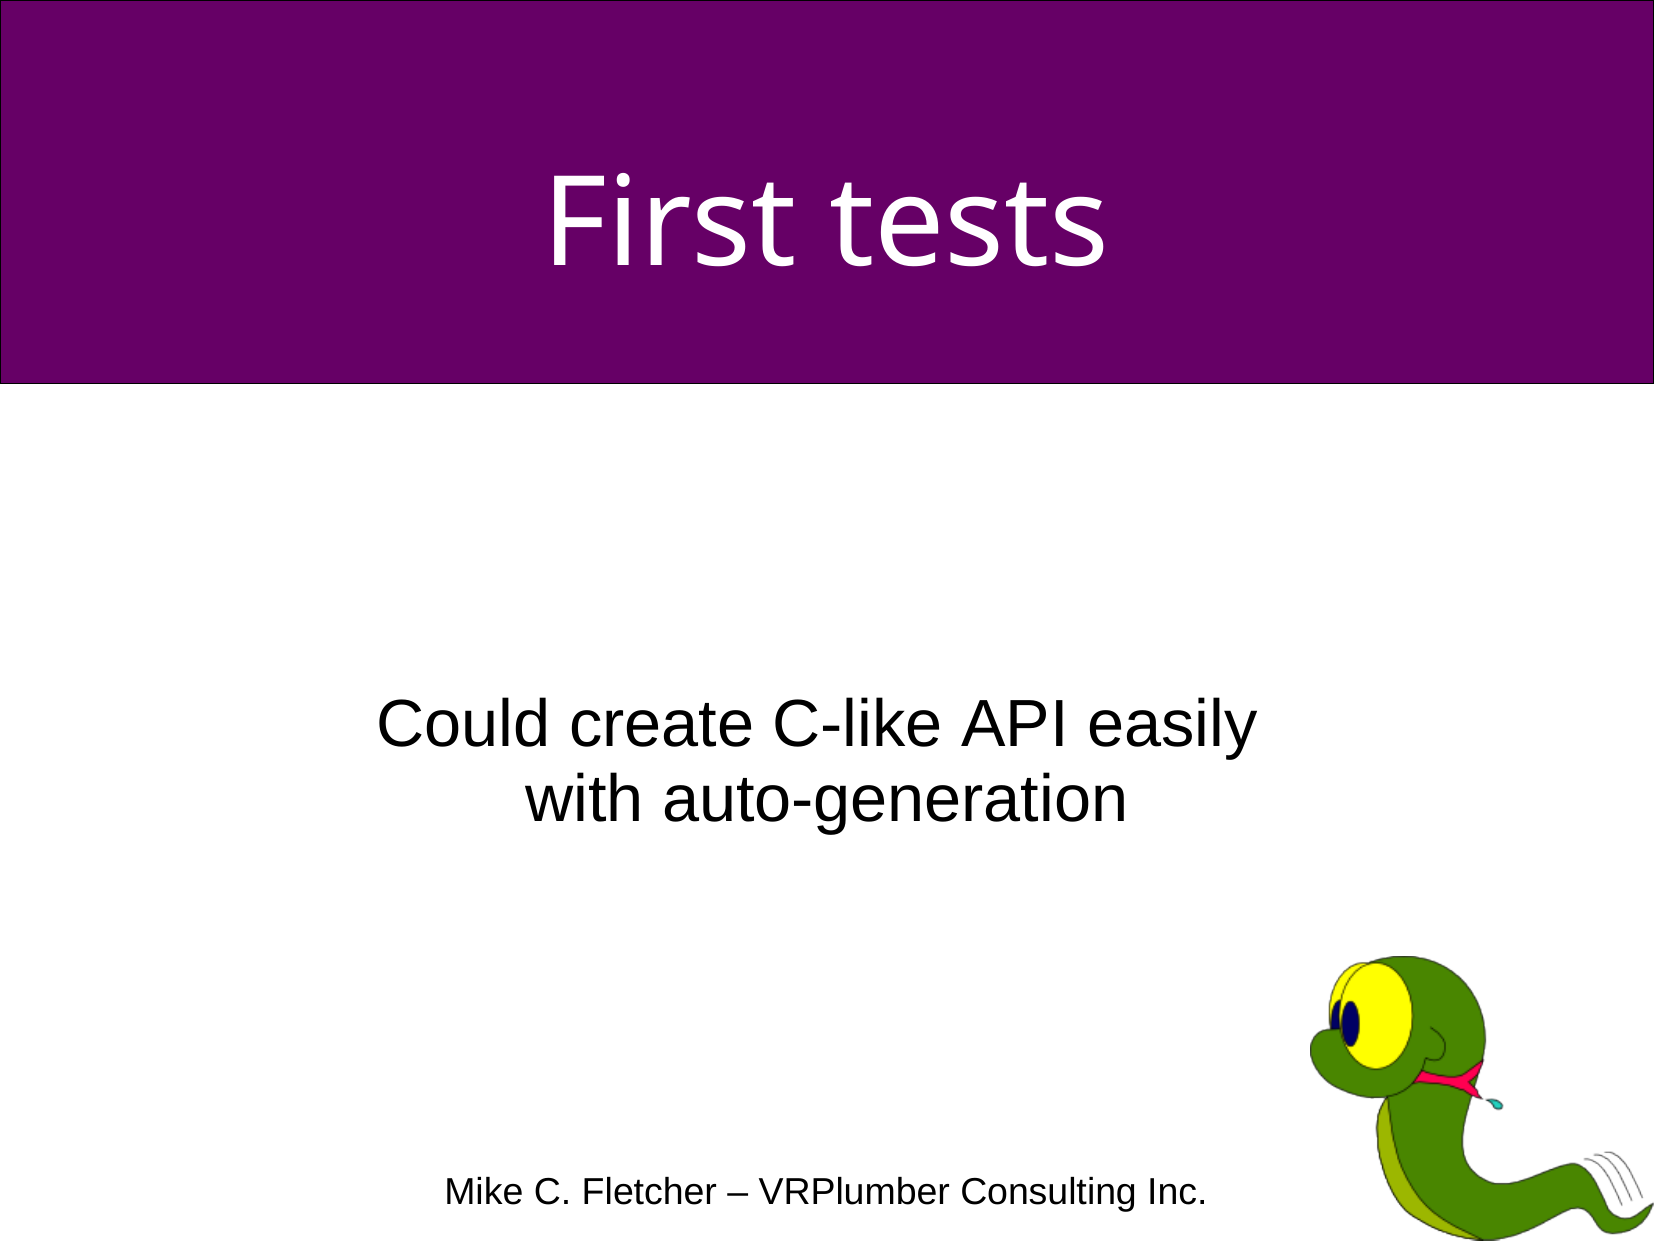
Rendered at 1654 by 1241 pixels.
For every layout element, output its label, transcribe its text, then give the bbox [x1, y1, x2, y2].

picture [1310, 956, 1654, 1241]
title First tests [82, 56, 1571, 377]
subtitle Could create C-like API easily with auto-generation [82, 420, 1571, 1102]
